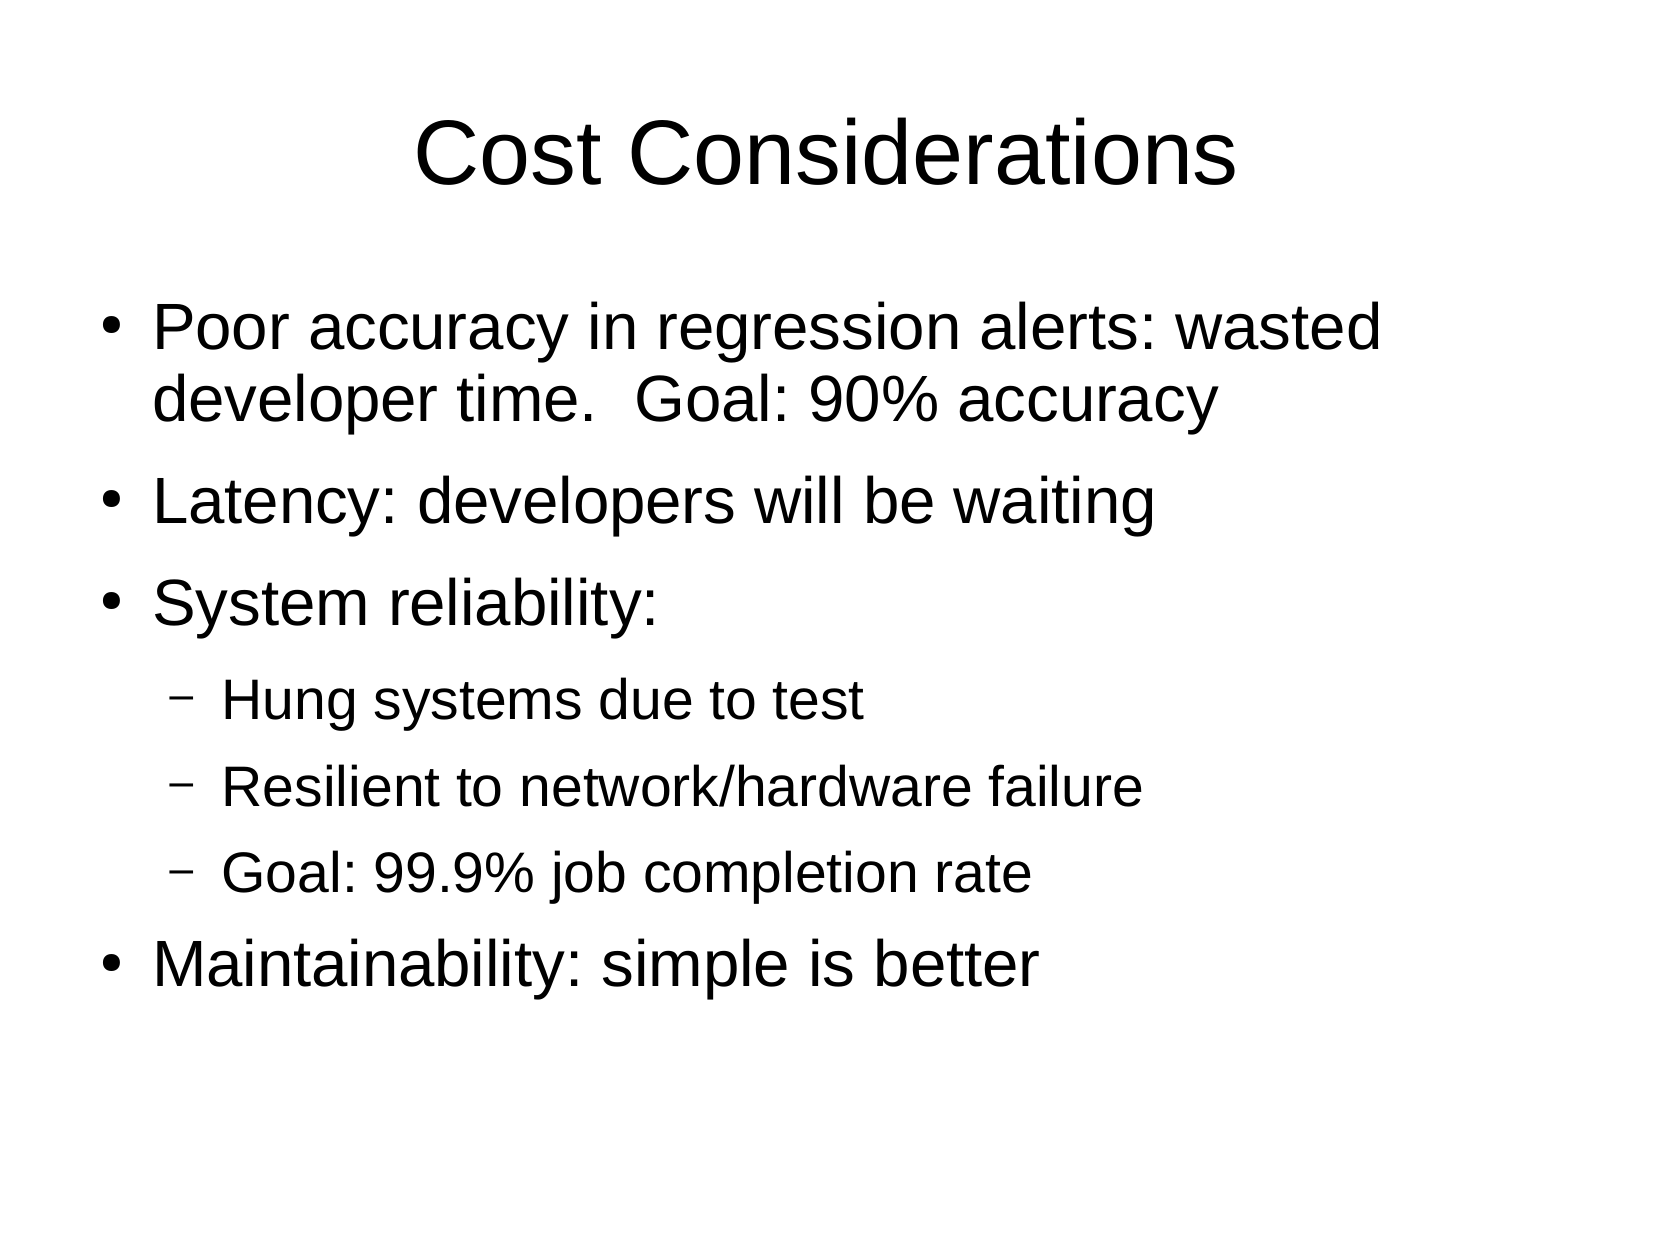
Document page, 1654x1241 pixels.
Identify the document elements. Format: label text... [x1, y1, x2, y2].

list Poor accuracy in regression alerts: wasted developer time. Goal: 90% accuracy Latency: developers will be waiting System reliability: Hung systems due to test Resilient to network/hardware failure Goal: 99.9% job completion rate Maintainability: simple is better [82, 290, 1571, 1010]
title Cost Considerations [82, 49, 1571, 257]
